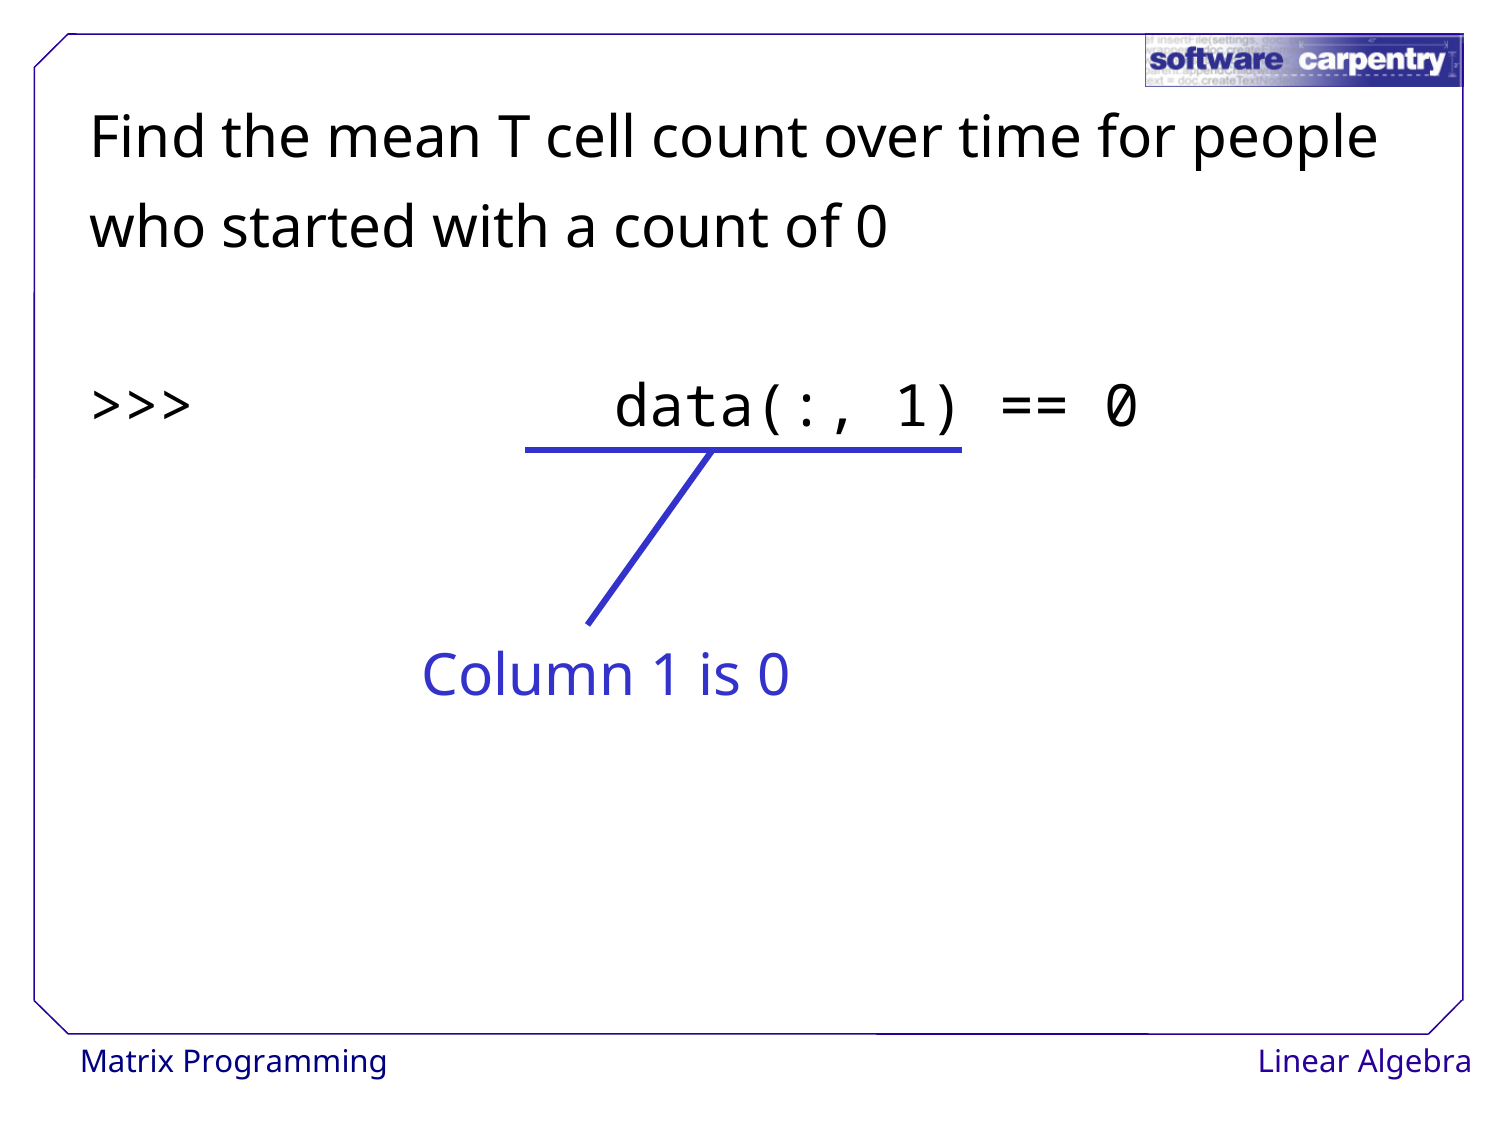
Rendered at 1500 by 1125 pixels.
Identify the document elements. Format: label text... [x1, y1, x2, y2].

text_box Column 1 is 0 [399, 637, 813, 738]
picture [1145, 33, 1464, 87]
list Find the mean T cell count over time for people who started with a count of 0 >>> data(:, 1) == 0 [75, 99, 1426, 1013]
